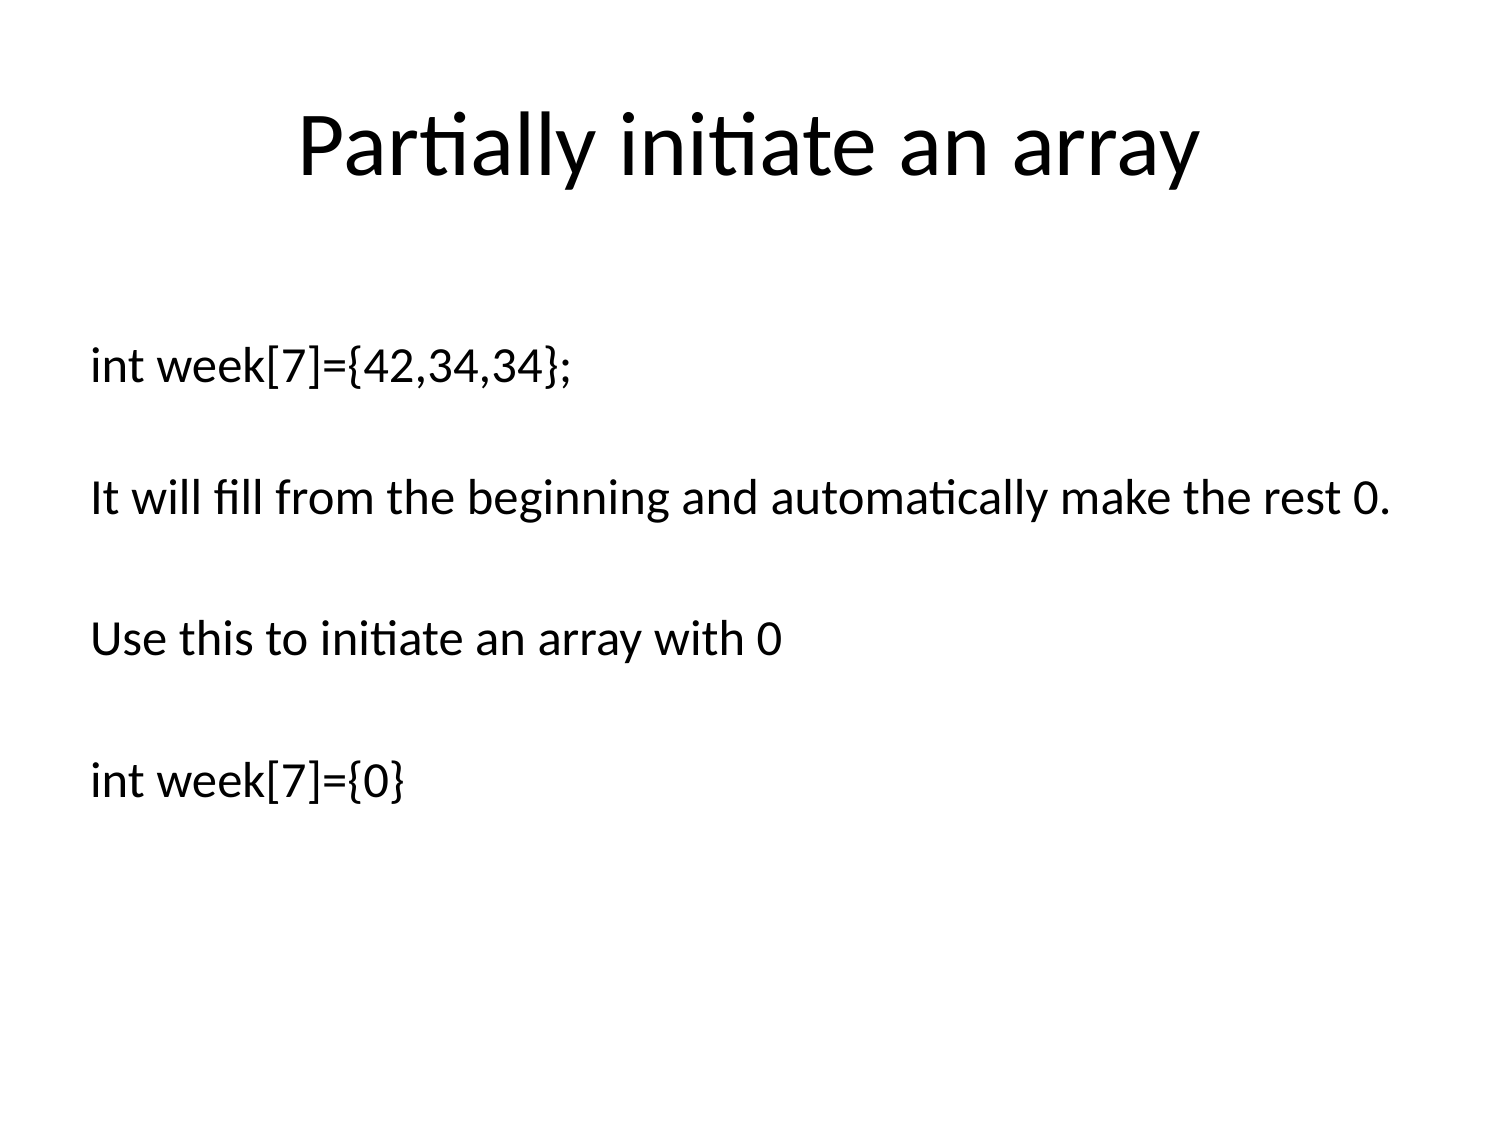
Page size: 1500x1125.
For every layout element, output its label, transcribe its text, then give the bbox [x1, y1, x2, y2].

title Partially initiate an array [75, 45, 1425, 233]
list int week[7]={42,34,34}; It will fill from the beginning and automatically make the rest 0. Use this to initiate an array with 0 int week[7]={0} [75, 324, 1425, 842]
